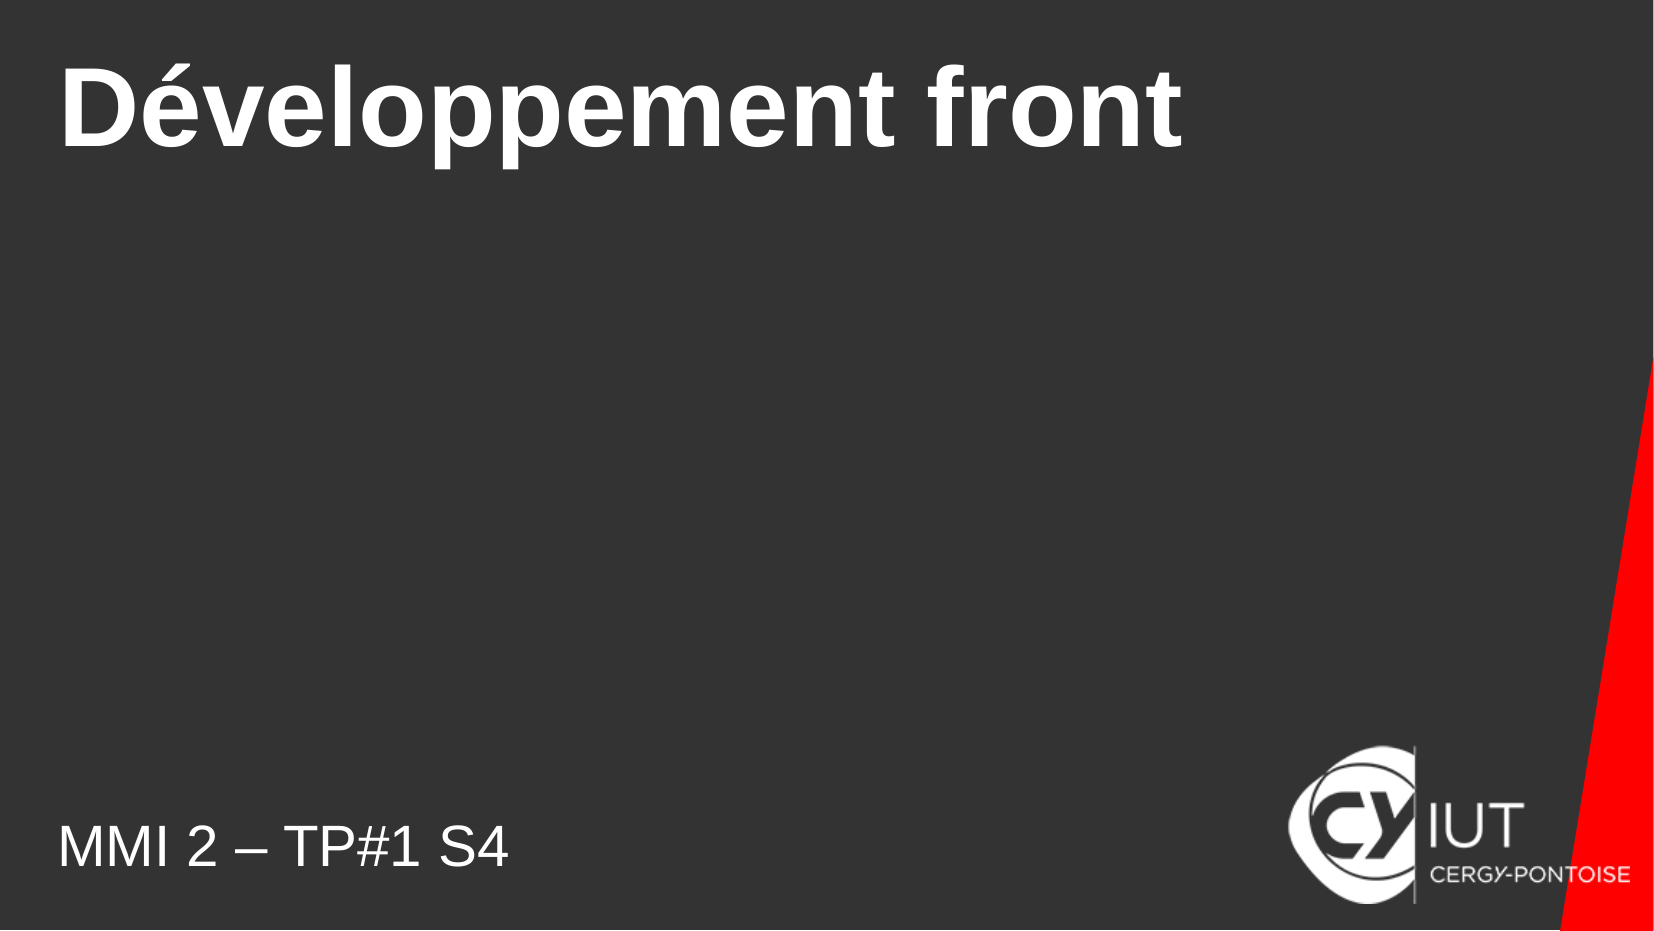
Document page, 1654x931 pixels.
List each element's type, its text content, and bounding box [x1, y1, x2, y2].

text_box MMI 2 – TP#1 S4 [42, 805, 1096, 931]
picture [1284, 744, 1630, 904]
text_box Développement front [43, 37, 1532, 226]
text_box [1560, 356, 1654, 931]
